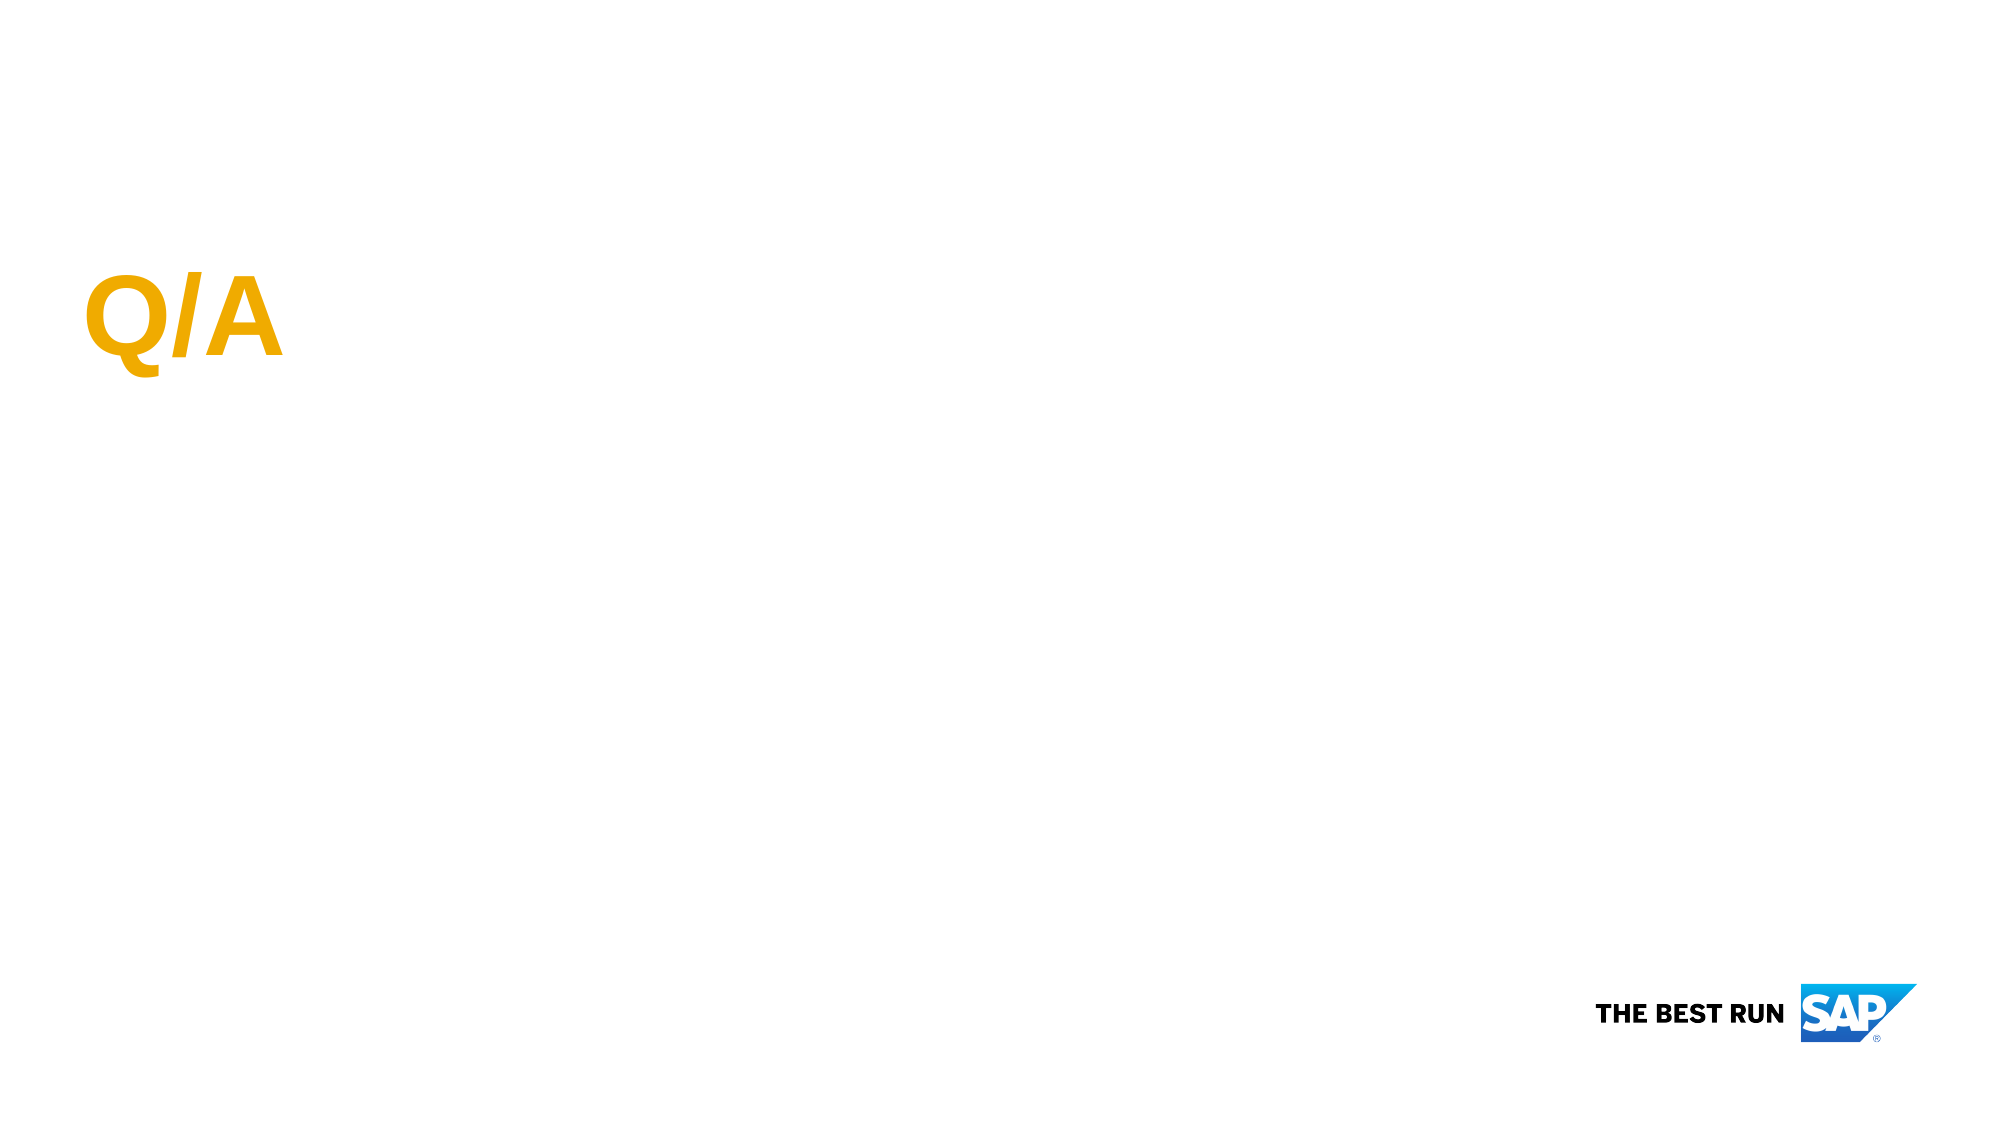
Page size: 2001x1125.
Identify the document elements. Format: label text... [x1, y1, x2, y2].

title Q/A [82, 240, 1001, 393]
picture [1595, 983, 1918, 1043]
